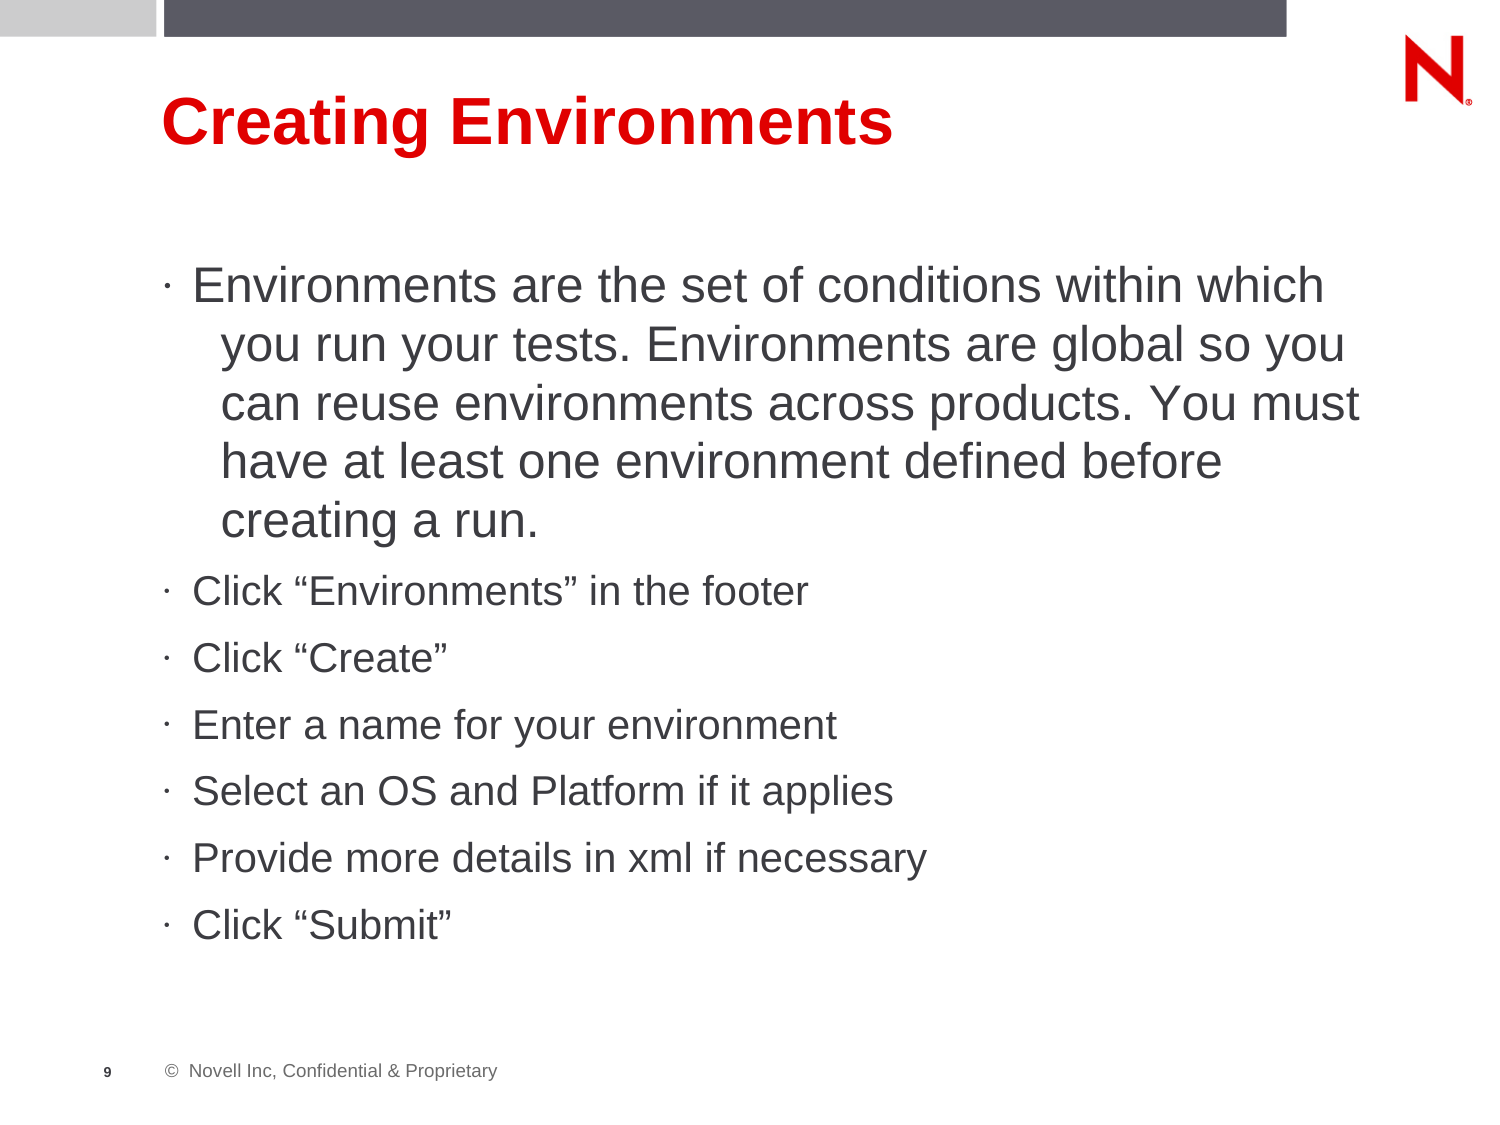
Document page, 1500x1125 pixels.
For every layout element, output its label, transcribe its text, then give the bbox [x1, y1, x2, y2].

list Environments are the set of conditions within which you run your tests. Environments are global so you can reuse environments across products. You must have at least one environment defined before creating a run. Click “Environments” in the footer Click “Create” Enter a name for your environment Select an OS and Platform if it applies Provide more details in xml if necessary Click “Submit” [163, 254, 1404, 986]
title Creating Environments [161, 41, 1383, 205]
picture [1403, 32, 1473, 107]
